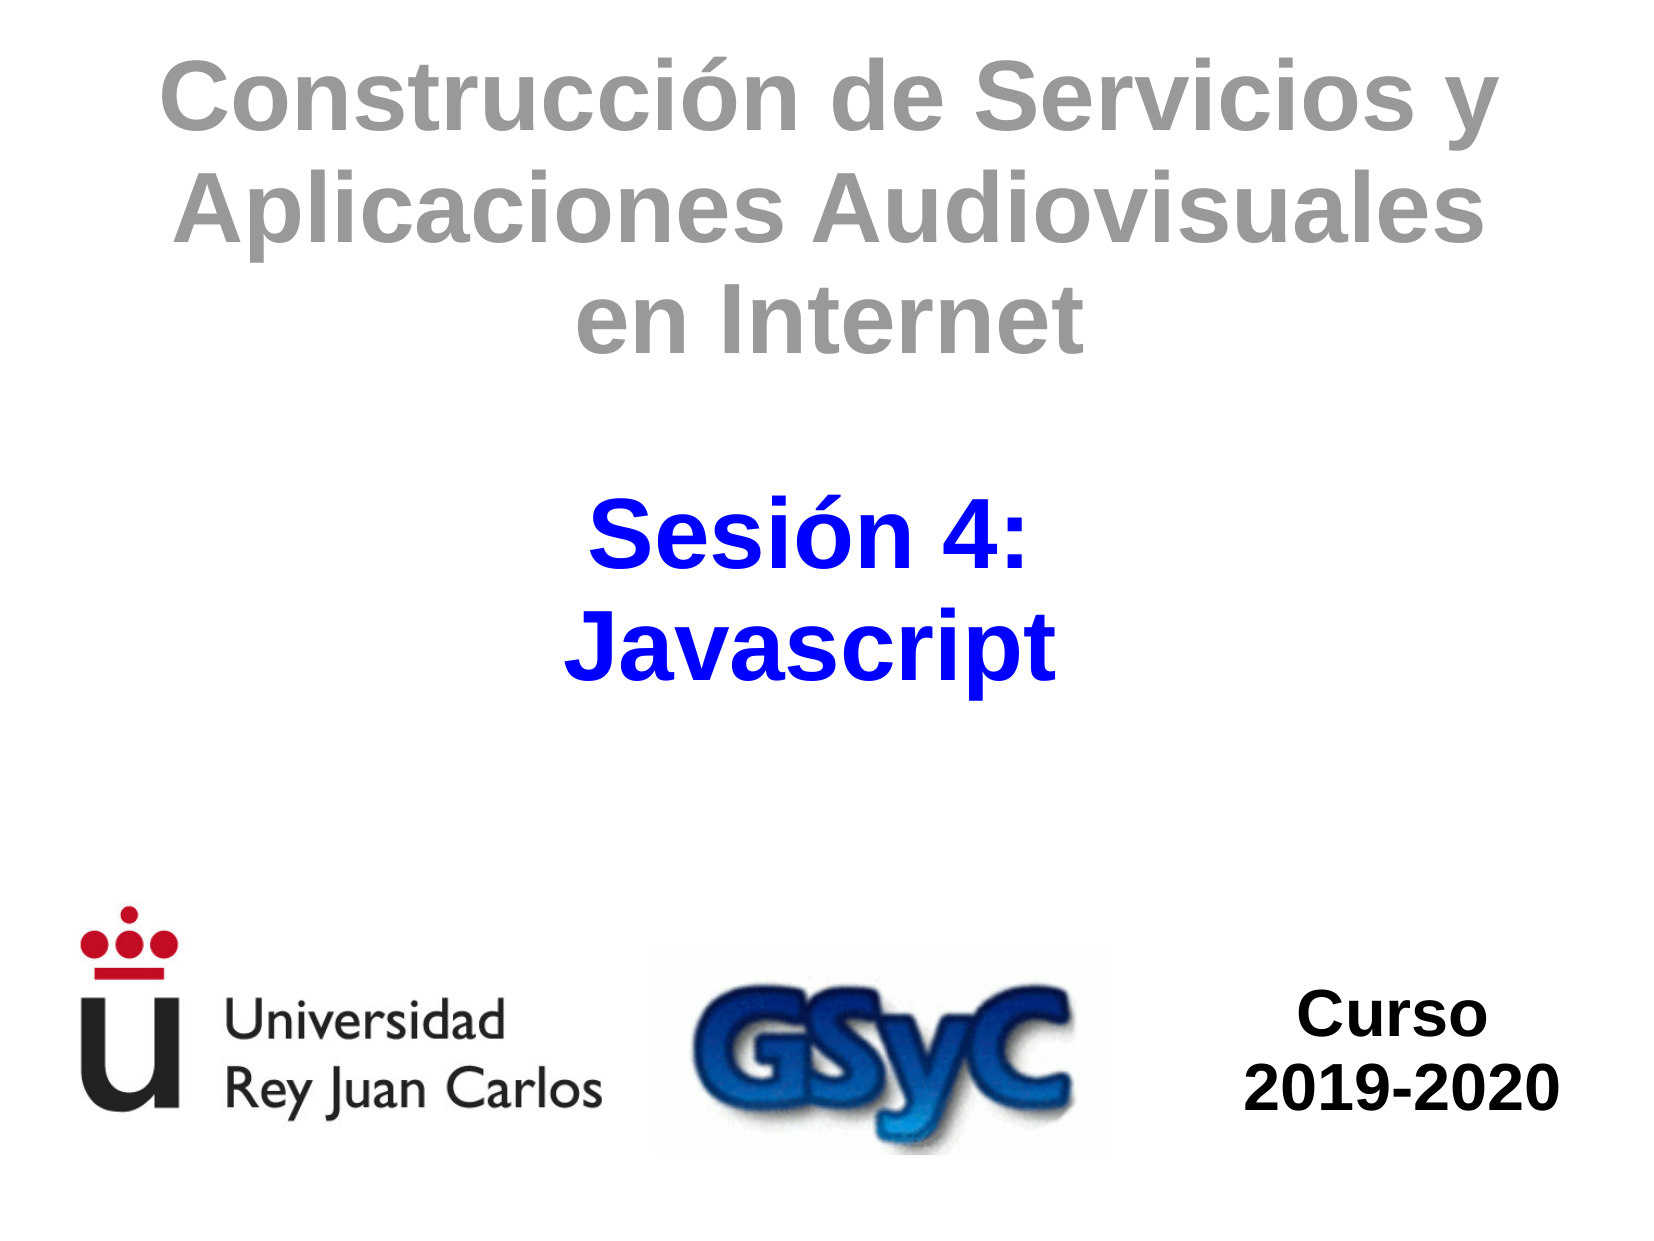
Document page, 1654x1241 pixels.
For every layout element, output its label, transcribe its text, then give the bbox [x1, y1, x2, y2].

title Curso 2019-2020 [1200, 975, 1606, 1126]
title Sesión 4: Javascript [135, 422, 1486, 758]
picture [46, 884, 631, 1141]
picture [653, 944, 1111, 1156]
title Construcción de Servicios y Aplicaciones Audiovisuales en Internet [144, 39, 1516, 376]
